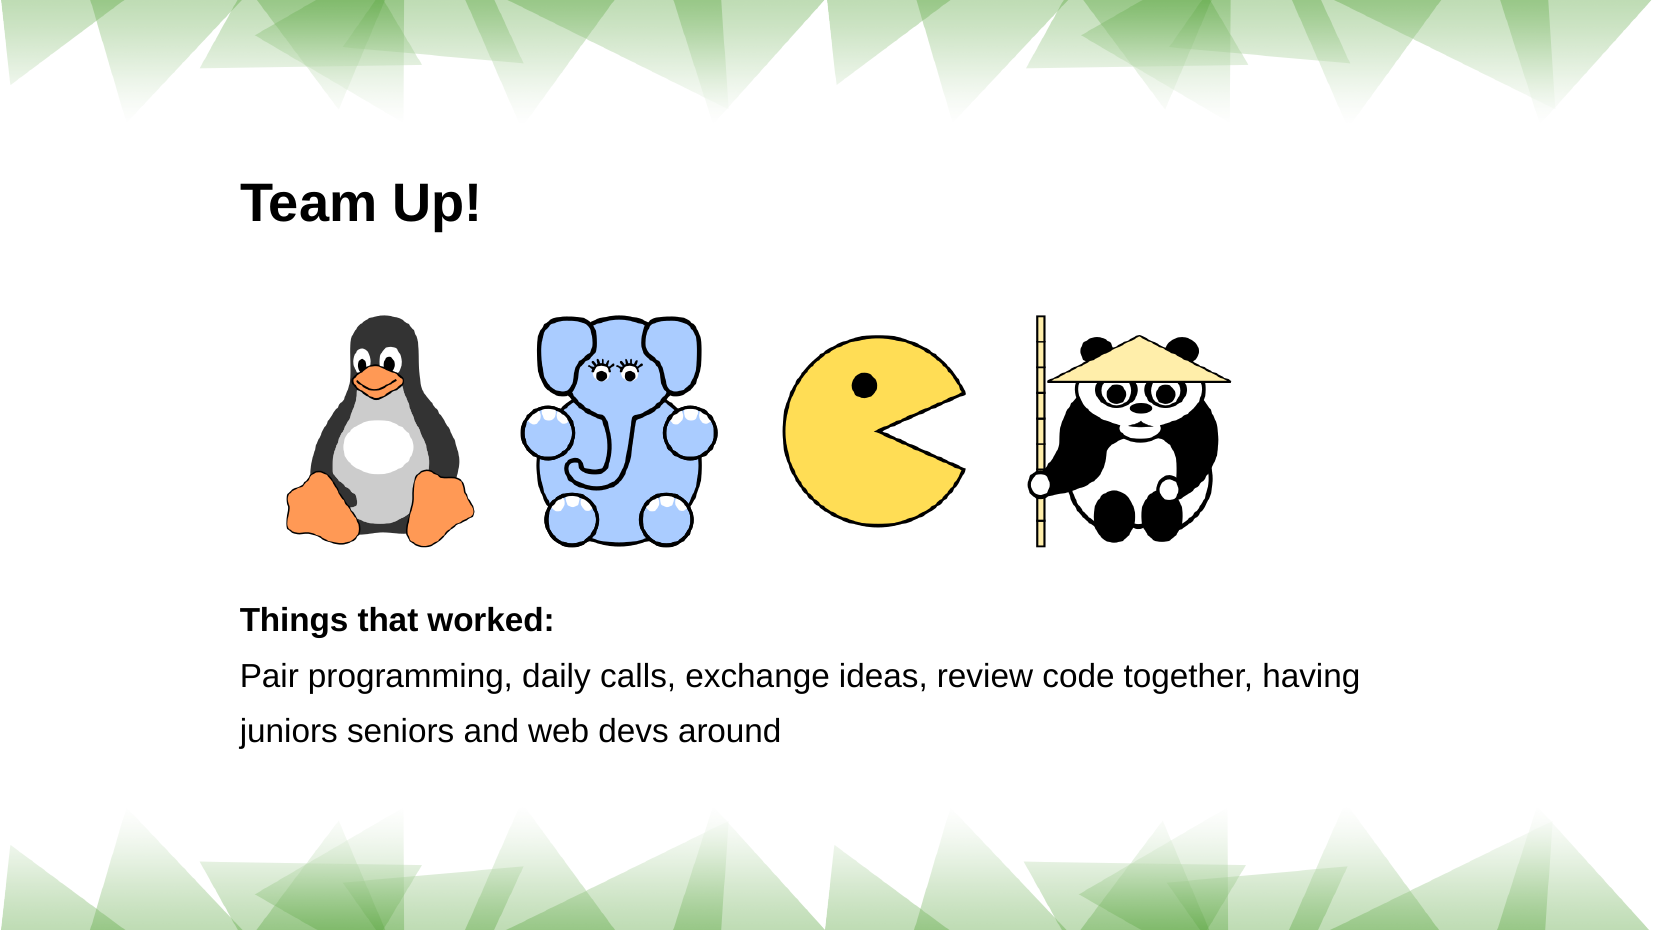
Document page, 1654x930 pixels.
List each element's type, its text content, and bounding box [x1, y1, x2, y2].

title Team Up! [240, 150, 1107, 239]
picture [0, 0, 1653, 128]
text_box Things that worked: Pair programming, daily calls, exchange ideas, review code together, having juniors seniors and web devs around [225, 575, 1426, 789]
picture [0, 802, 1651, 930]
picture [210, 239, 1276, 596]
